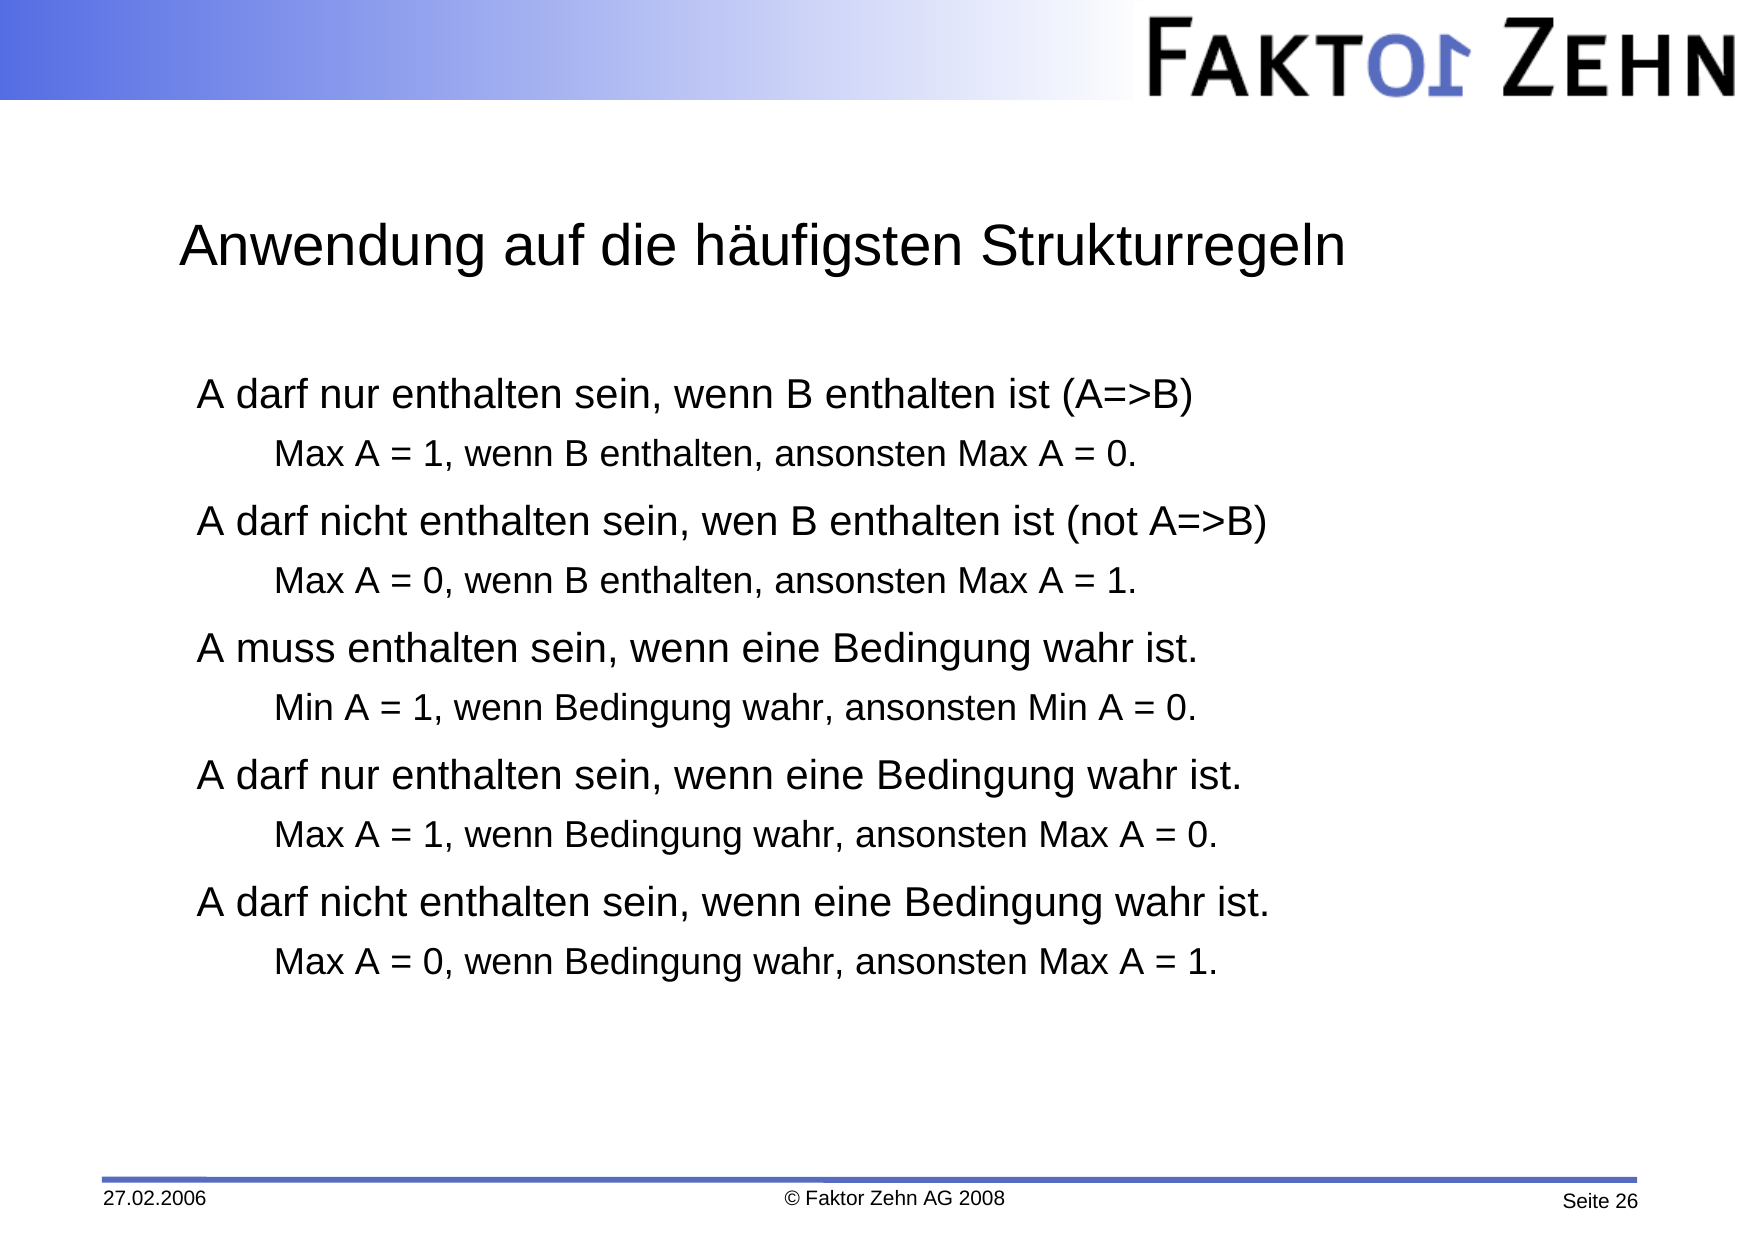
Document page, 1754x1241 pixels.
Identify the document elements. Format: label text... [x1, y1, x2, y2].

picture [1133, 2, 1749, 105]
list A darf nur enthalten sein, wenn B enthalten ist (A=>B) Max A = 1, wenn B enthalten, ansonsten Max A = 0. A darf nicht enthalten sein, wen B enthalten ist (not A=>B) Max A = 0, wenn B enthalten, ansonsten Max A = 1. A muss enthalten sein, wenn eine Bedingung wahr ist. Min A = 1, wenn Bedingung wahr, ansonsten Min A = 0. A darf nur enthalten sein, wenn eine Bedingung wahr ist. Max A = 1, wenn Bedingung wahr, ansonsten Max A = 0. A darf nicht enthalten sein, wenn eine Bedingung wahr ist. Max A = 0, wenn Bedingung wahr, ansonsten Max A = 1. [179, 371, 1576, 1078]
title Anwendung auf die häufigsten Strukturregeln [179, 142, 1576, 349]
